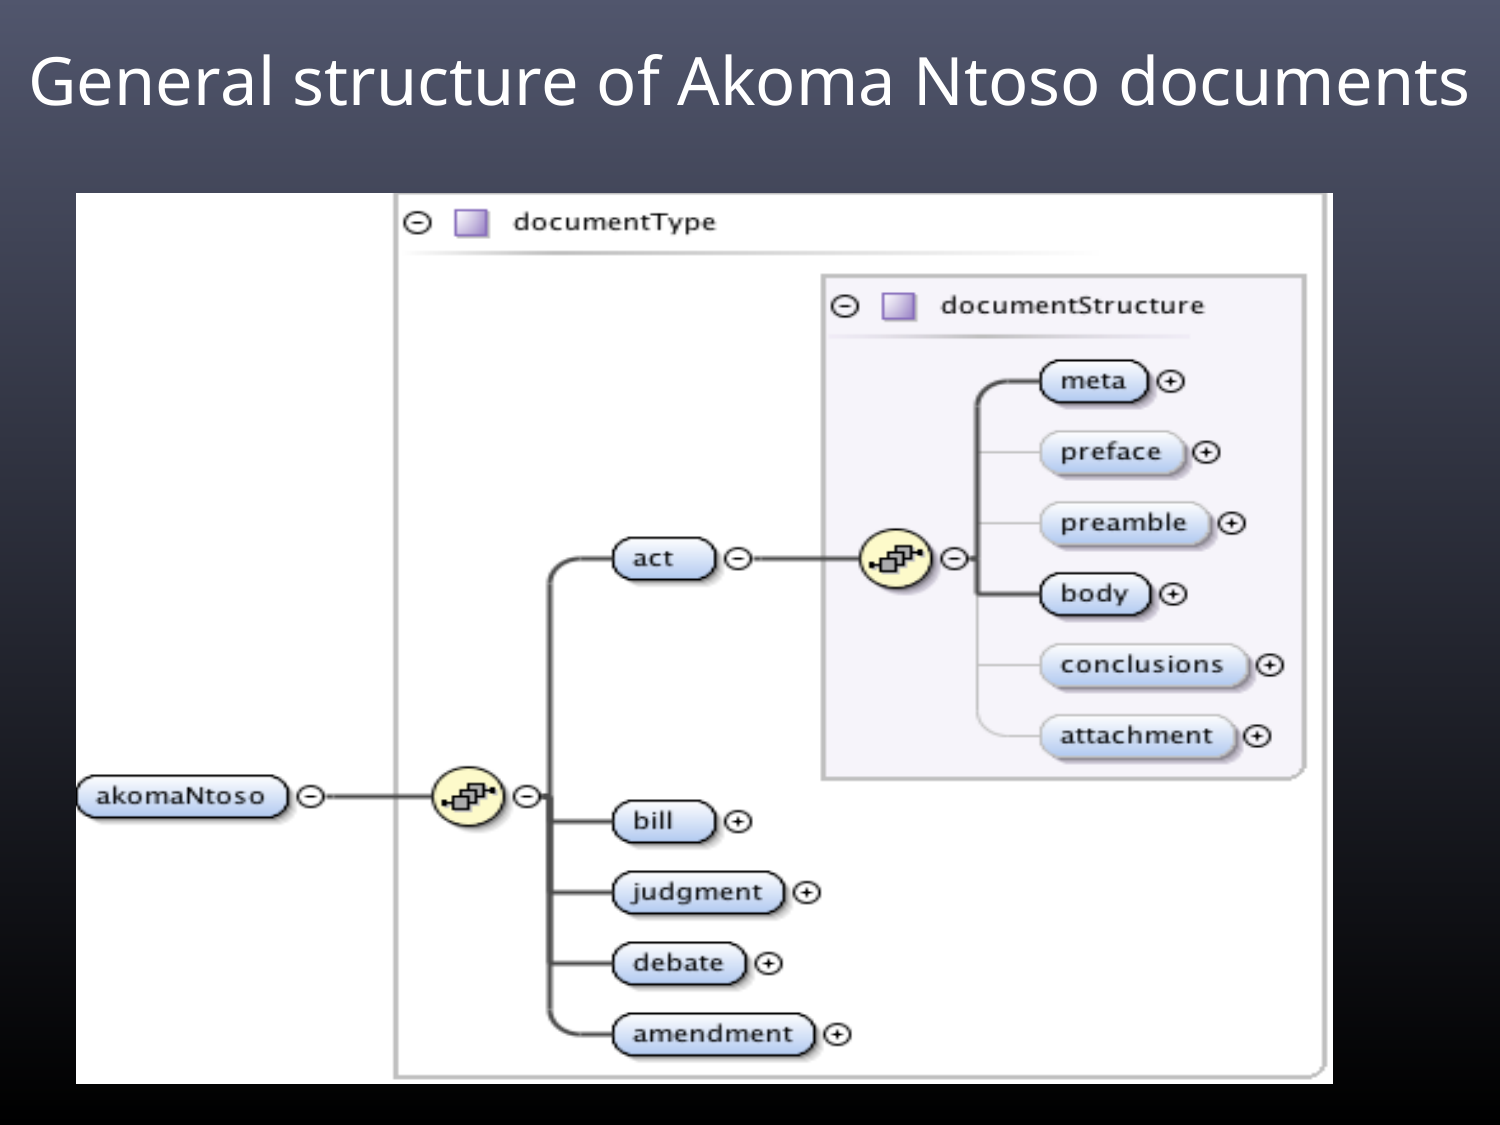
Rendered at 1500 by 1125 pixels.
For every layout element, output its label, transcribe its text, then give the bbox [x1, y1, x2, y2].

title General structure of Akoma Ntoso documents [0, 31, 1500, 206]
picture [76, 193, 1333, 1084]
